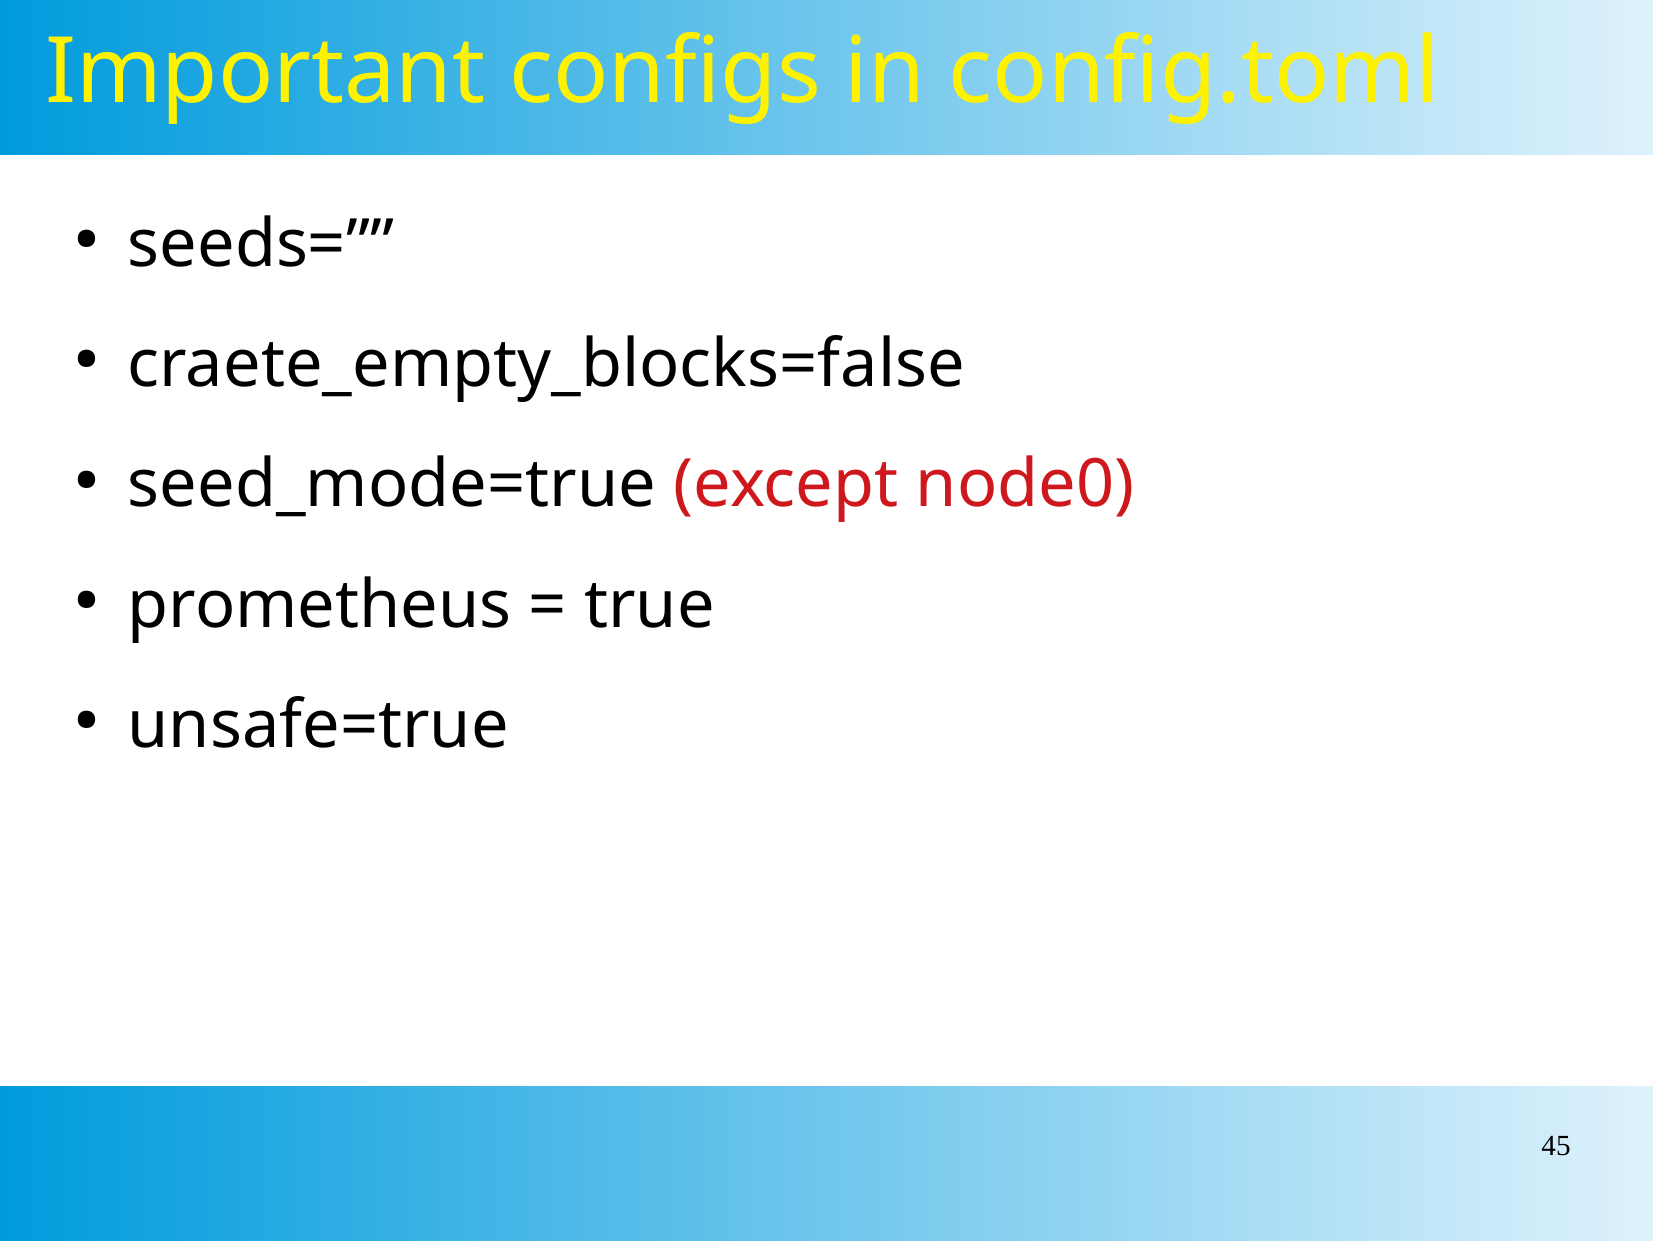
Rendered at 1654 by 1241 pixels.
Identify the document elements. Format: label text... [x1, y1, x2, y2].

list seeds=”” craete_empty_blocks=false seed_mode=true (except node0) prometheus = true unsafe=true [56, 195, 1546, 915]
title Important configs in config.toml [45, 15, 1534, 120]
